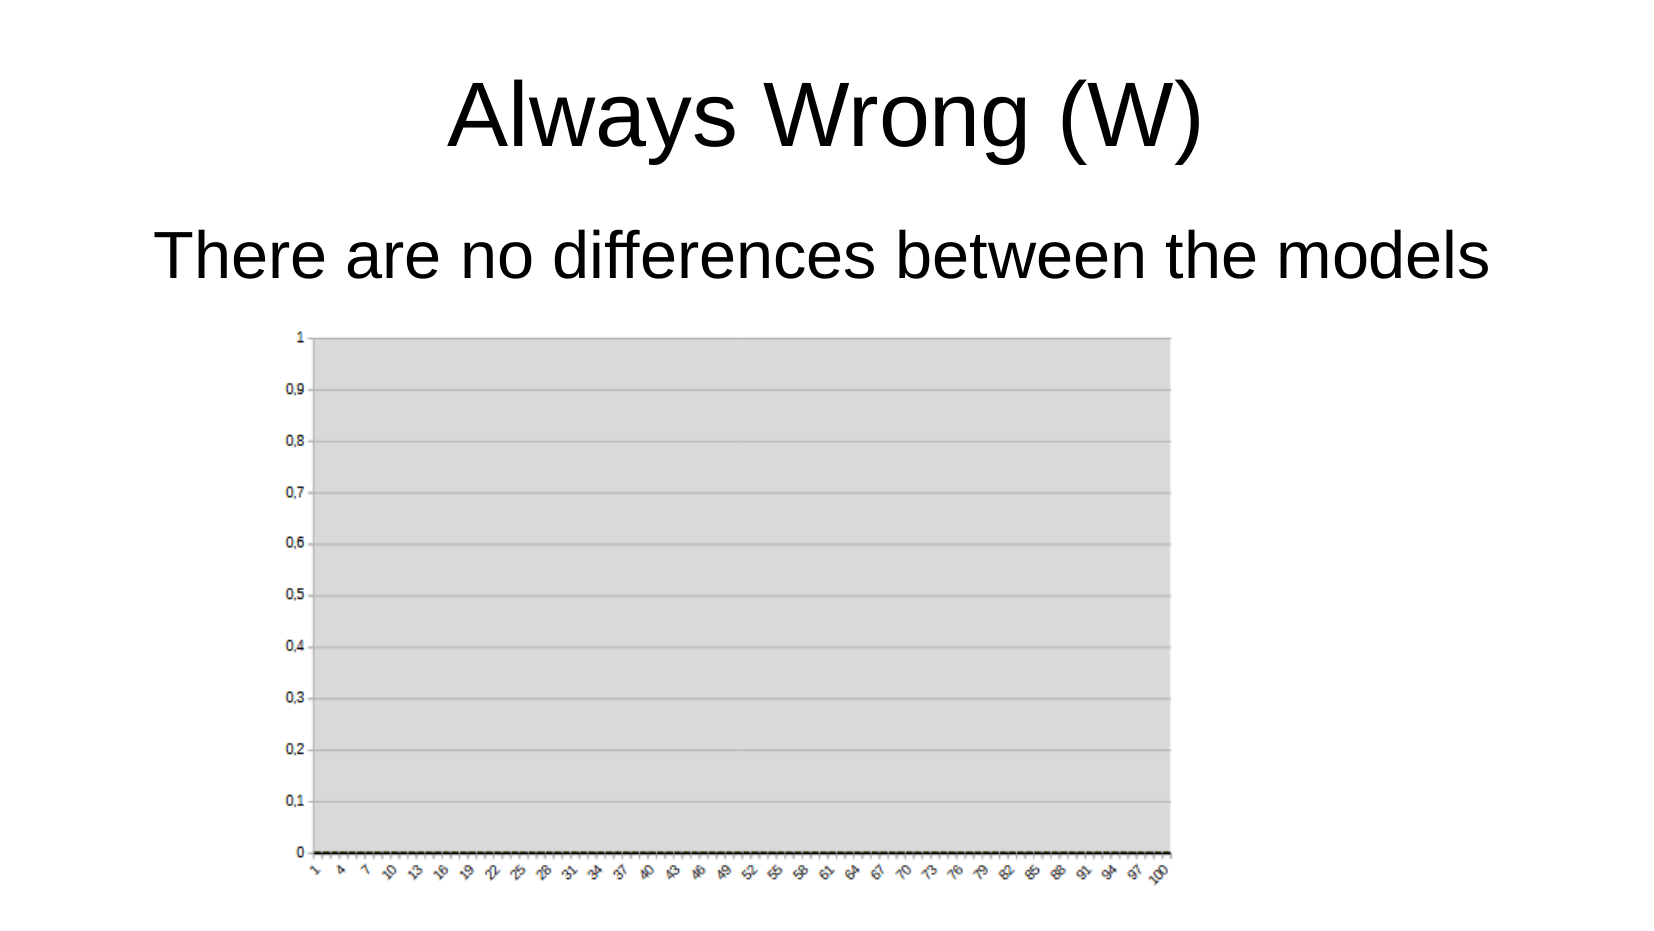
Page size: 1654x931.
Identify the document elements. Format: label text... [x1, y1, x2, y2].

list There are no differences between the models [82, 217, 1571, 325]
title Always Wrong (W) [82, 37, 1571, 193]
picture [279, 324, 1182, 889]
